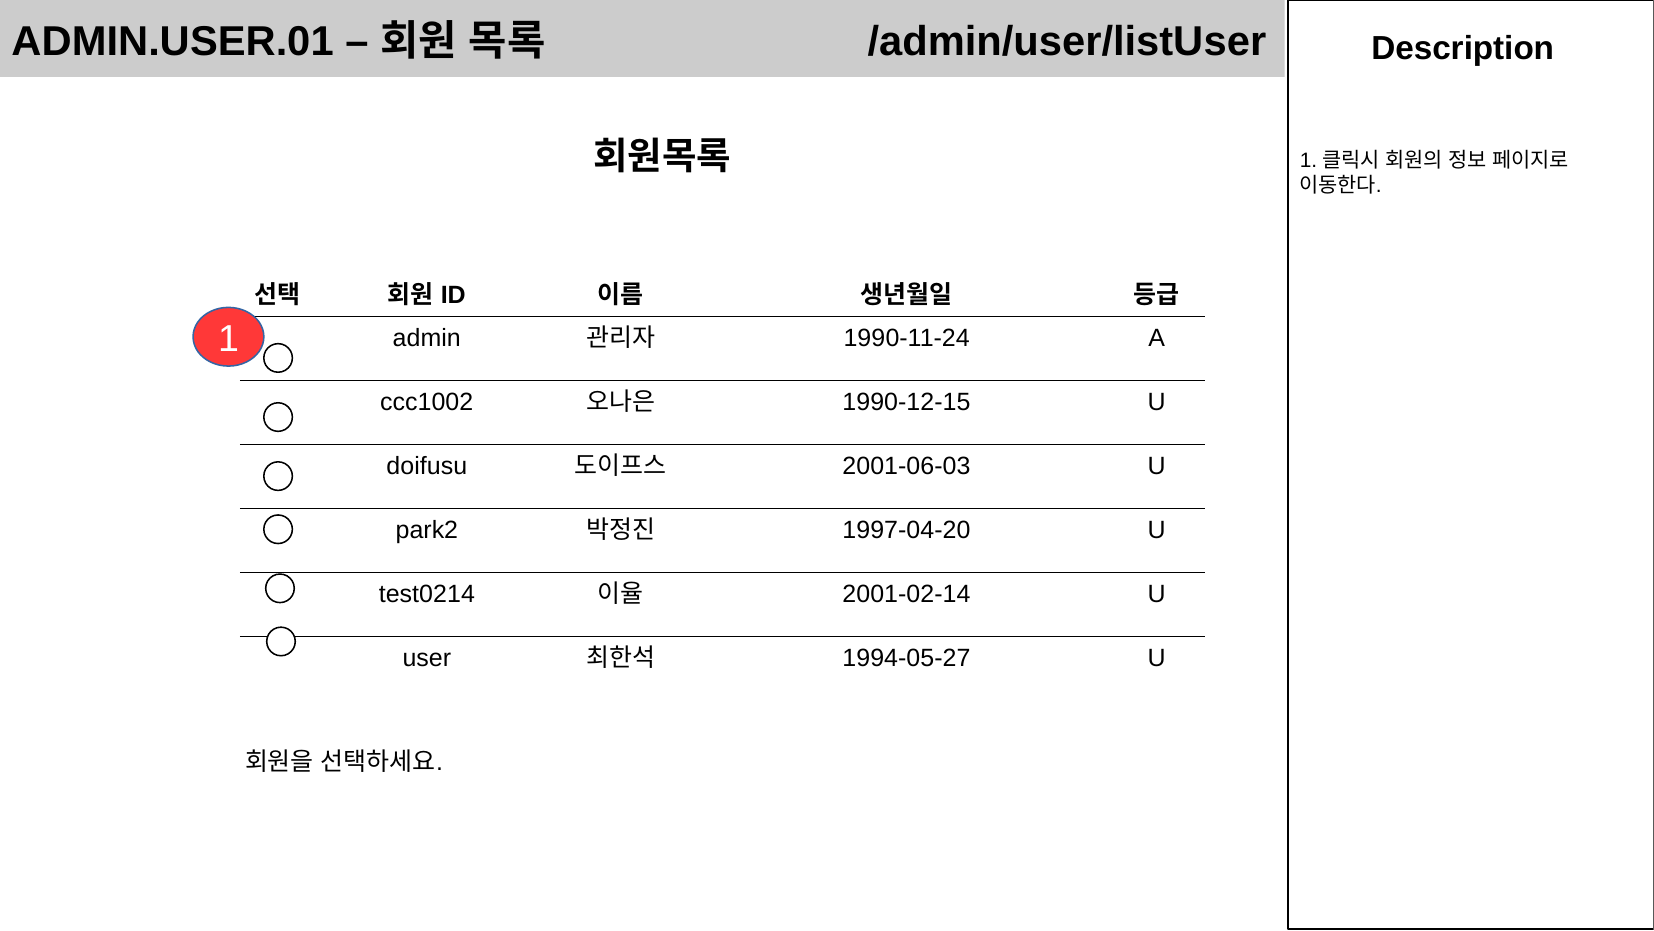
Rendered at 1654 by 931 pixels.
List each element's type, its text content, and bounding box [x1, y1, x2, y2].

text_box [263, 343, 293, 373]
table_cell 이율 [537, 573, 705, 636]
table_cell [240, 637, 317, 700]
text_box [263, 402, 293, 432]
table_cell U [1109, 573, 1205, 636]
table_cell park2 [317, 509, 537, 572]
table_cell U [1109, 509, 1205, 572]
table_cell 1994-05-27 [705, 637, 1109, 700]
table_cell [240, 509, 317, 572]
table_cell 최한석 [537, 637, 705, 700]
table_header 등급 [1109, 273, 1205, 316]
table_cell [240, 317, 317, 380]
table_cell doifusu [317, 445, 537, 508]
text_box [263, 461, 293, 491]
text_box Description [1291, 18, 1635, 77]
text_box 1. 클릭시 회원의 정보 페이지로 이동한다. [1285, 139, 1635, 850]
table_cell test0214 [317, 573, 537, 636]
text_box 1 [193, 307, 264, 367]
text_box [266, 627, 296, 656]
text_box ADMIN.USER.01 – 회원 목록 /admin/user/listUser [0, 0, 1285, 77]
table_cell user [317, 637, 537, 700]
table_cell [240, 381, 317, 444]
text_box 회원목록 [578, 124, 922, 183]
table_cell admin [317, 317, 537, 380]
table_cell 도이프스 [537, 445, 705, 508]
table_cell 박정진 [537, 509, 705, 572]
table_cell 1997-04-20 [705, 509, 1109, 572]
table_cell 1990-12-15 [705, 381, 1109, 444]
table_cell U [1109, 445, 1205, 508]
table_cell U [1109, 637, 1205, 700]
table_cell A [1109, 317, 1205, 380]
table_cell [240, 445, 317, 508]
table_cell U [1109, 381, 1205, 444]
text_box 회원을 선택하세요. [230, 737, 656, 786]
text_box [1288, 0, 1654, 929]
table_header 생년월일 [705, 273, 1109, 316]
text_box [265, 574, 295, 603]
table_header 이름 [537, 273, 705, 316]
table_header 회원 ID [317, 273, 537, 316]
table_cell 관리자 [537, 317, 705, 380]
text_box [263, 514, 293, 544]
table_header 선택 [240, 273, 317, 316]
table_cell 1990-11-24 [705, 317, 1109, 380]
table_cell ccc1002 [317, 381, 537, 444]
table_cell [240, 573, 317, 636]
table_cell 2001-06-03 [705, 445, 1109, 508]
table_cell 2001-02-14 [705, 573, 1109, 636]
table_cell 오나은 [537, 381, 705, 444]
